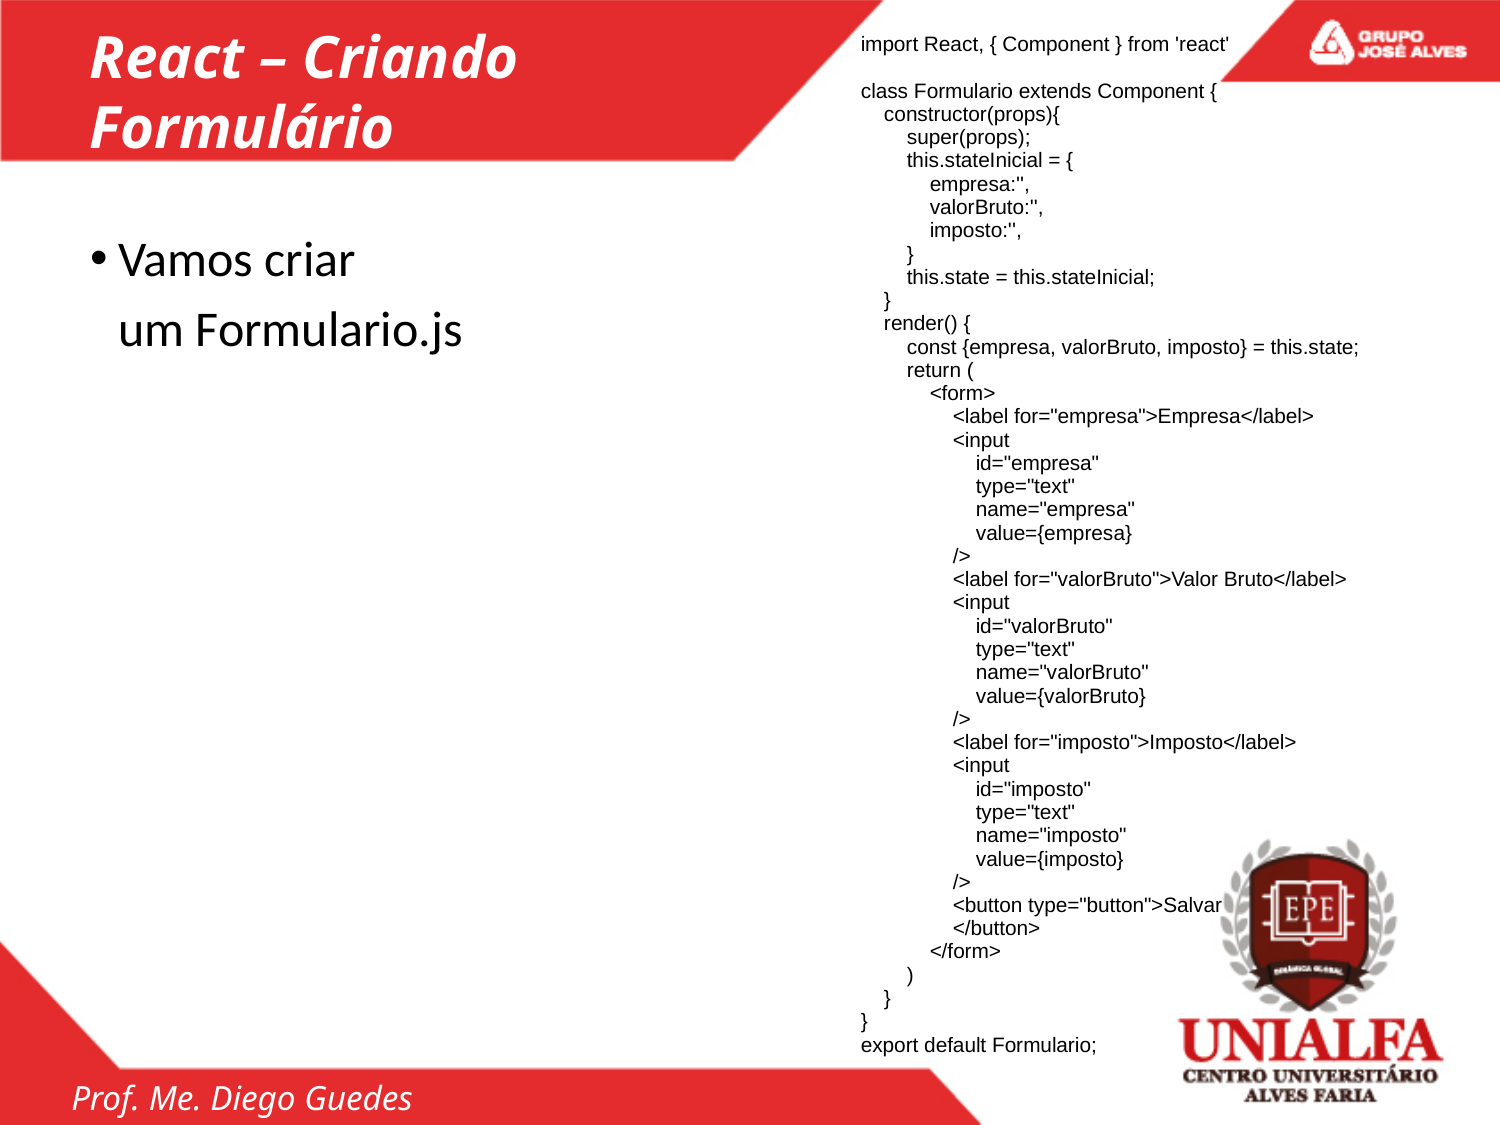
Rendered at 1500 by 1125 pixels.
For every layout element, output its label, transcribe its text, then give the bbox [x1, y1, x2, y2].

picture [0, 0, 1500, 1125]
list Vamos criar um Formulario.js [75, 226, 846, 933]
text_box import React, { Component } from 'react' class Formulario extends Component { constructor(props){ super(props); this.stateInicial = { empresa:'', valorBruto:'', imposto:'', } this.state = this.stateInicial; } render() { const {empresa, valorBruto, imposto} = this.state; return ( <form> <label for="empresa">Empresa</label> <input id="empresa" type="text" name="empresa" value={empresa} /> <label for="valorBruto">Valor Bruto</label> <input id="valorBruto" type="text" name="valorBruto" value={valorBruto} /> <label for="imposto">Imposto</label> <input id="imposto" type="text" name="imposto" value={imposto} /> <button type="button">Salvar </button> </form> ) } } export default Formulario; [846, 25, 1500, 1065]
text_box React – Criando Formulário [75, 12, 740, 168]
text_box Prof. Me. Diego Guedes [56, 1070, 711, 1125]
